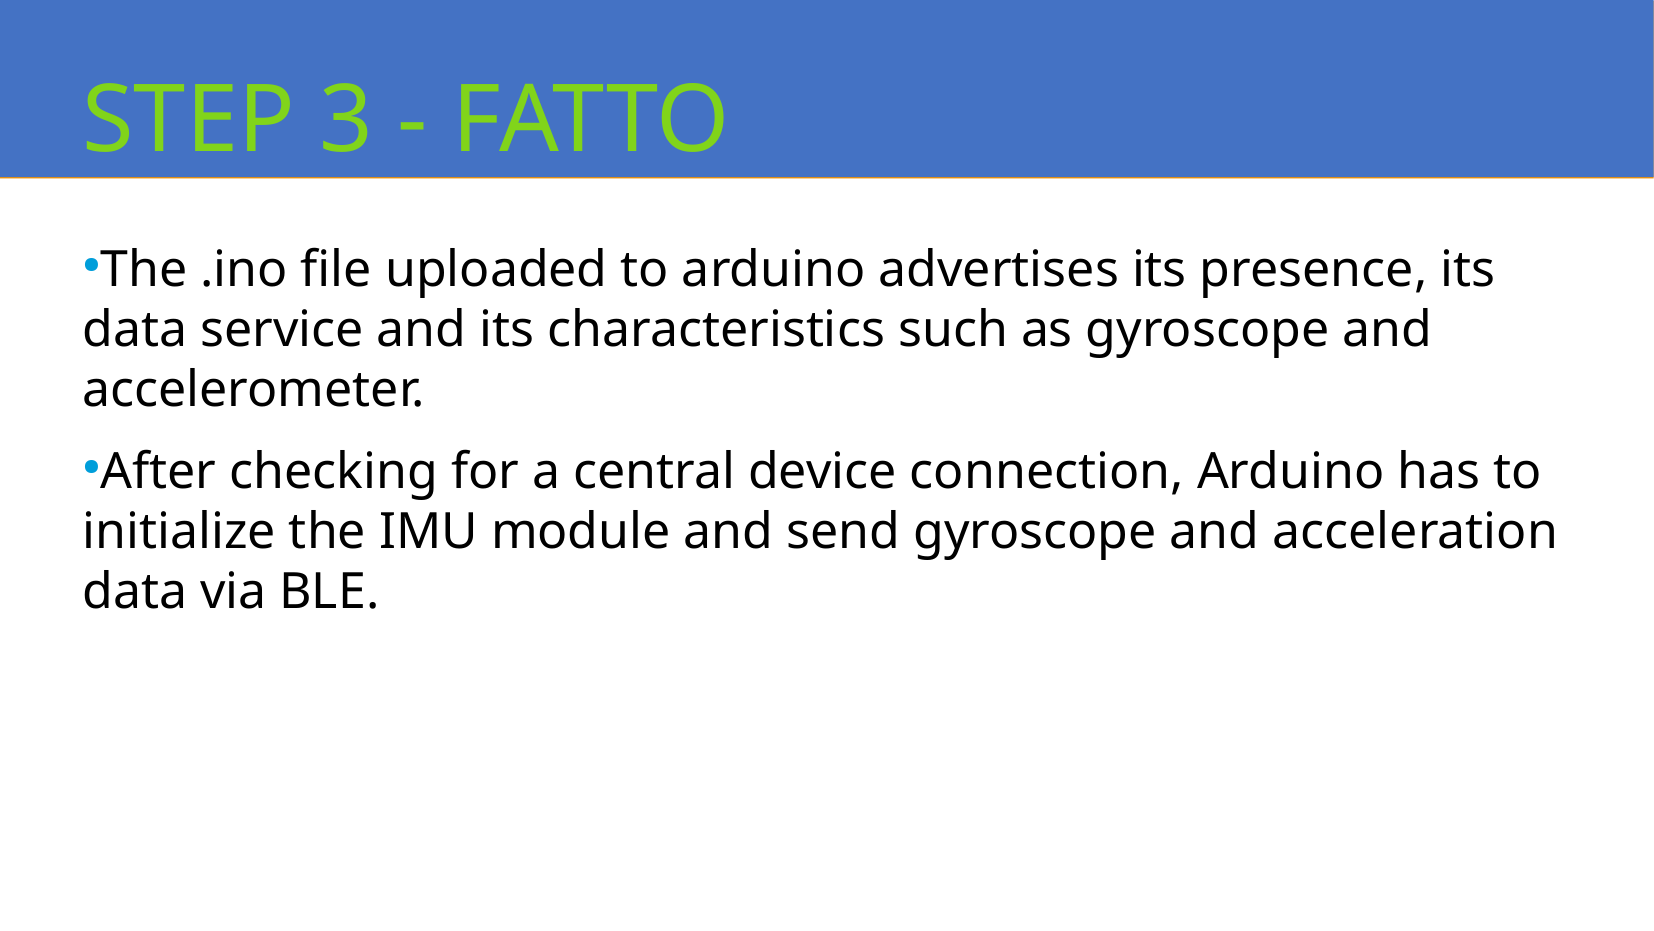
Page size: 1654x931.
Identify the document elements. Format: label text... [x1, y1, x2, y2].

list The .ino file uploaded to arduino advertises its presence, its data service and its characteristics such as gyroscope and accelerometer. After checking for a central device connection, Arduino has to initialize the IMU module and send gyroscope and acceleration data via BLE. [82, 236, 1563, 811]
title STEP 3 - FATTO [82, 14, 1571, 171]
